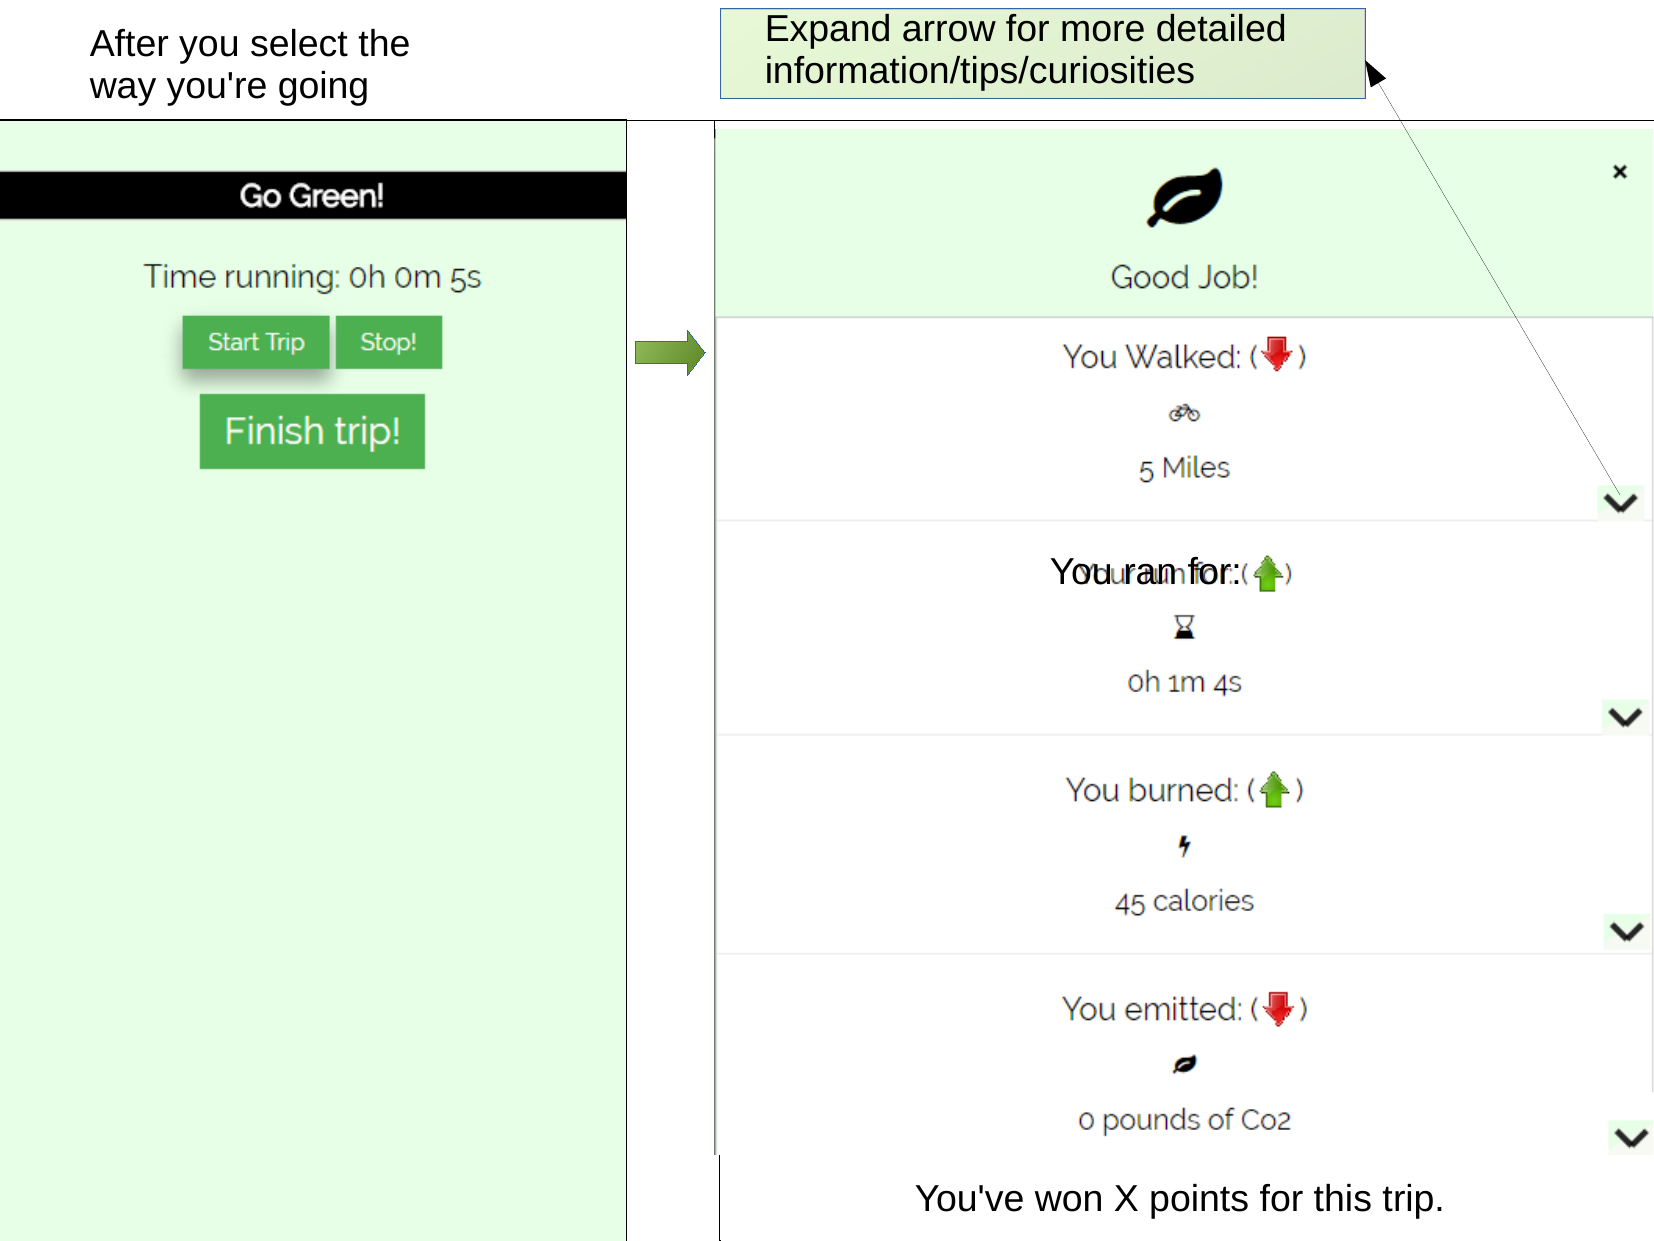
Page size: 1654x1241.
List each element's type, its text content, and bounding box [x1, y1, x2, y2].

picture [714, 129, 1654, 1156]
text_box [720, 8, 750, 99]
text_box You've won X points for this trip. [900, 1170, 1591, 1227]
picture [0, 121, 626, 1241]
text_box [635, 330, 706, 376]
text_box Expand arrow for more detailed information/tips/curiosities [750, 0, 1381, 129]
text_box You ran for: [1035, 543, 1291, 601]
text_box After you select the way you're going [75, 15, 496, 114]
